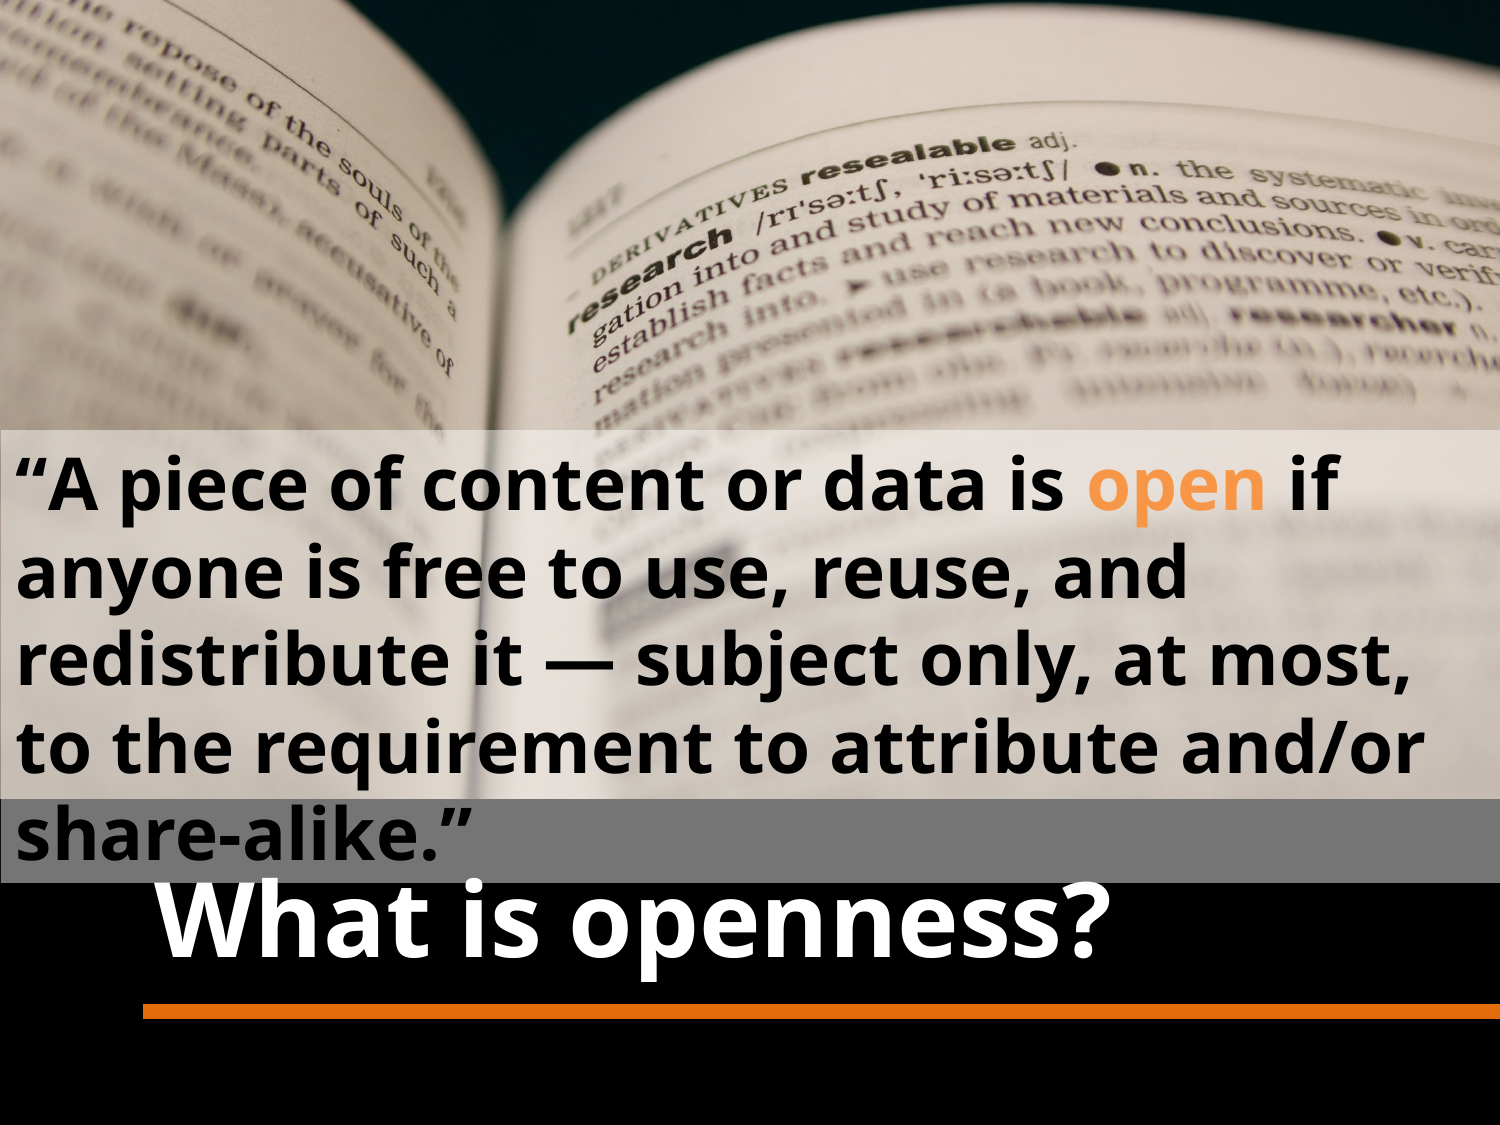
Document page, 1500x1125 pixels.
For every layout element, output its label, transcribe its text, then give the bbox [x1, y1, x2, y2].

text_box What is openness? [139, 846, 1369, 988]
picture [0, 0, 1500, 430]
text_box “A piece of content or data is open if anyone is free to use, reuse, and redistribute it — subject only, at most, to the requirement to attribute and/or share-alike.” [0, 430, 1500, 799]
